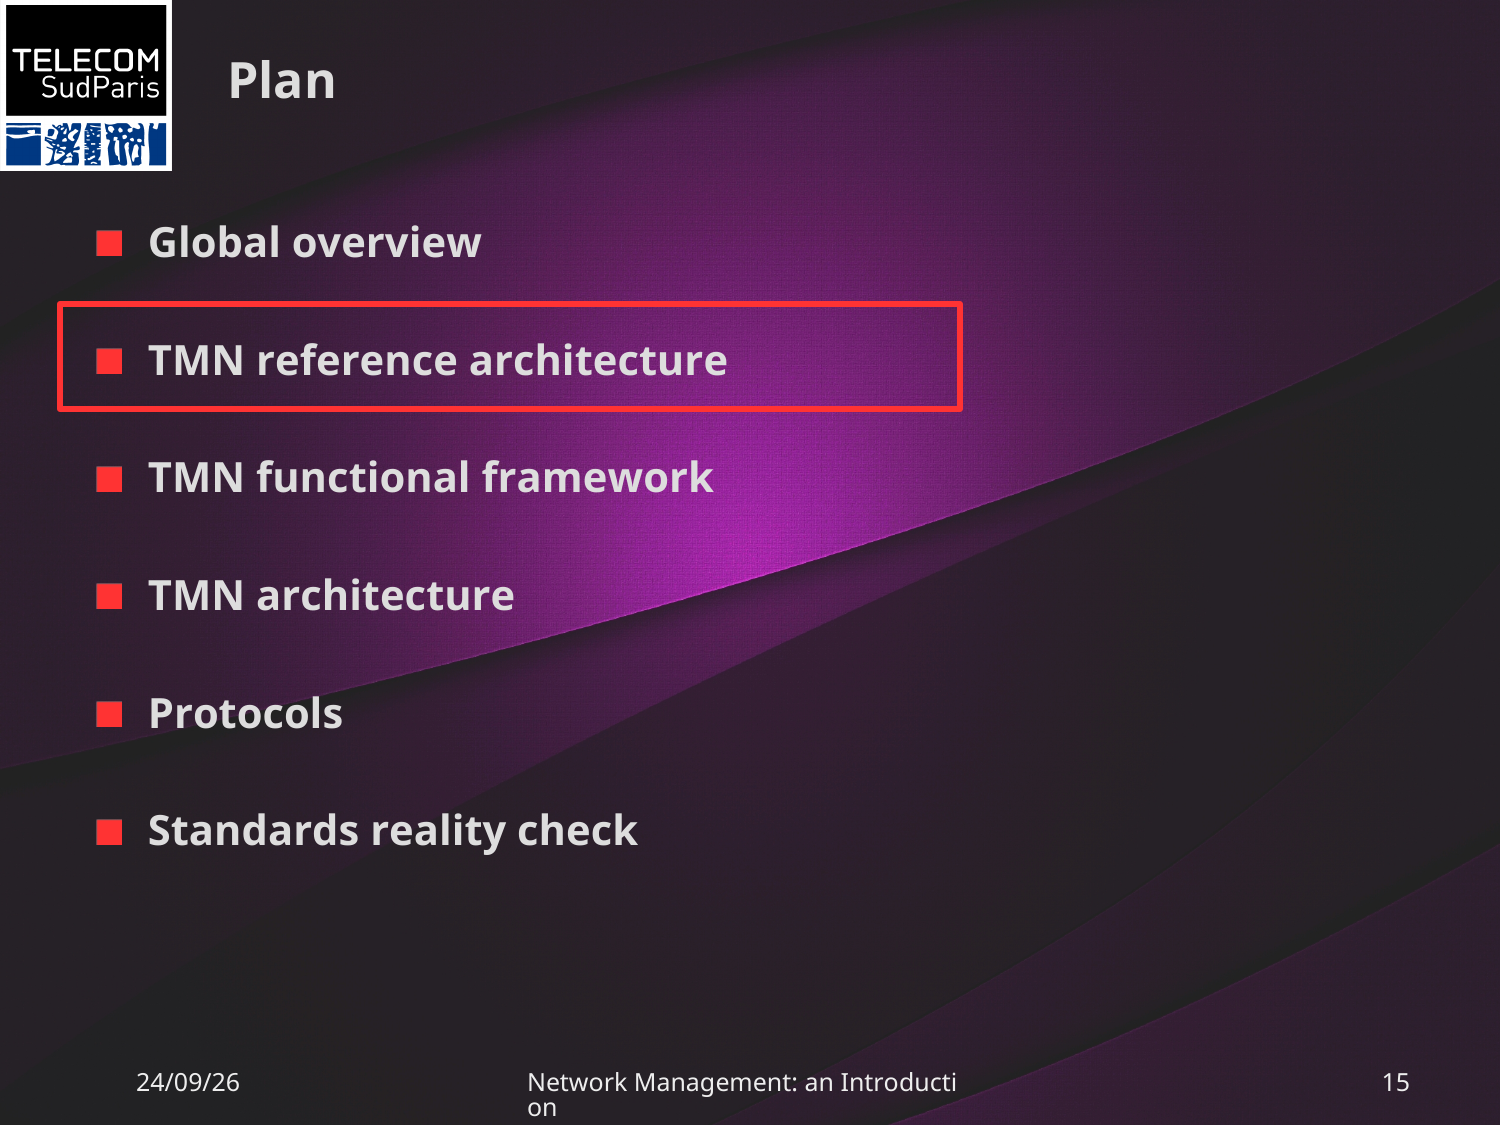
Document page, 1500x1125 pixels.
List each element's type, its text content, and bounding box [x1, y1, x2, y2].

title Plan [212, 19, 1406, 138]
list Global overview TMN reference architecture TMN functional framework TMN architecture Protocols Standards reality check [76, 307, 957, 406]
list Global overview TMN reference architecture TMN functional framework TMN architecture Protocols Standards reality check [76, 207, 1427, 977]
picture [0, 0, 1500, 1125]
